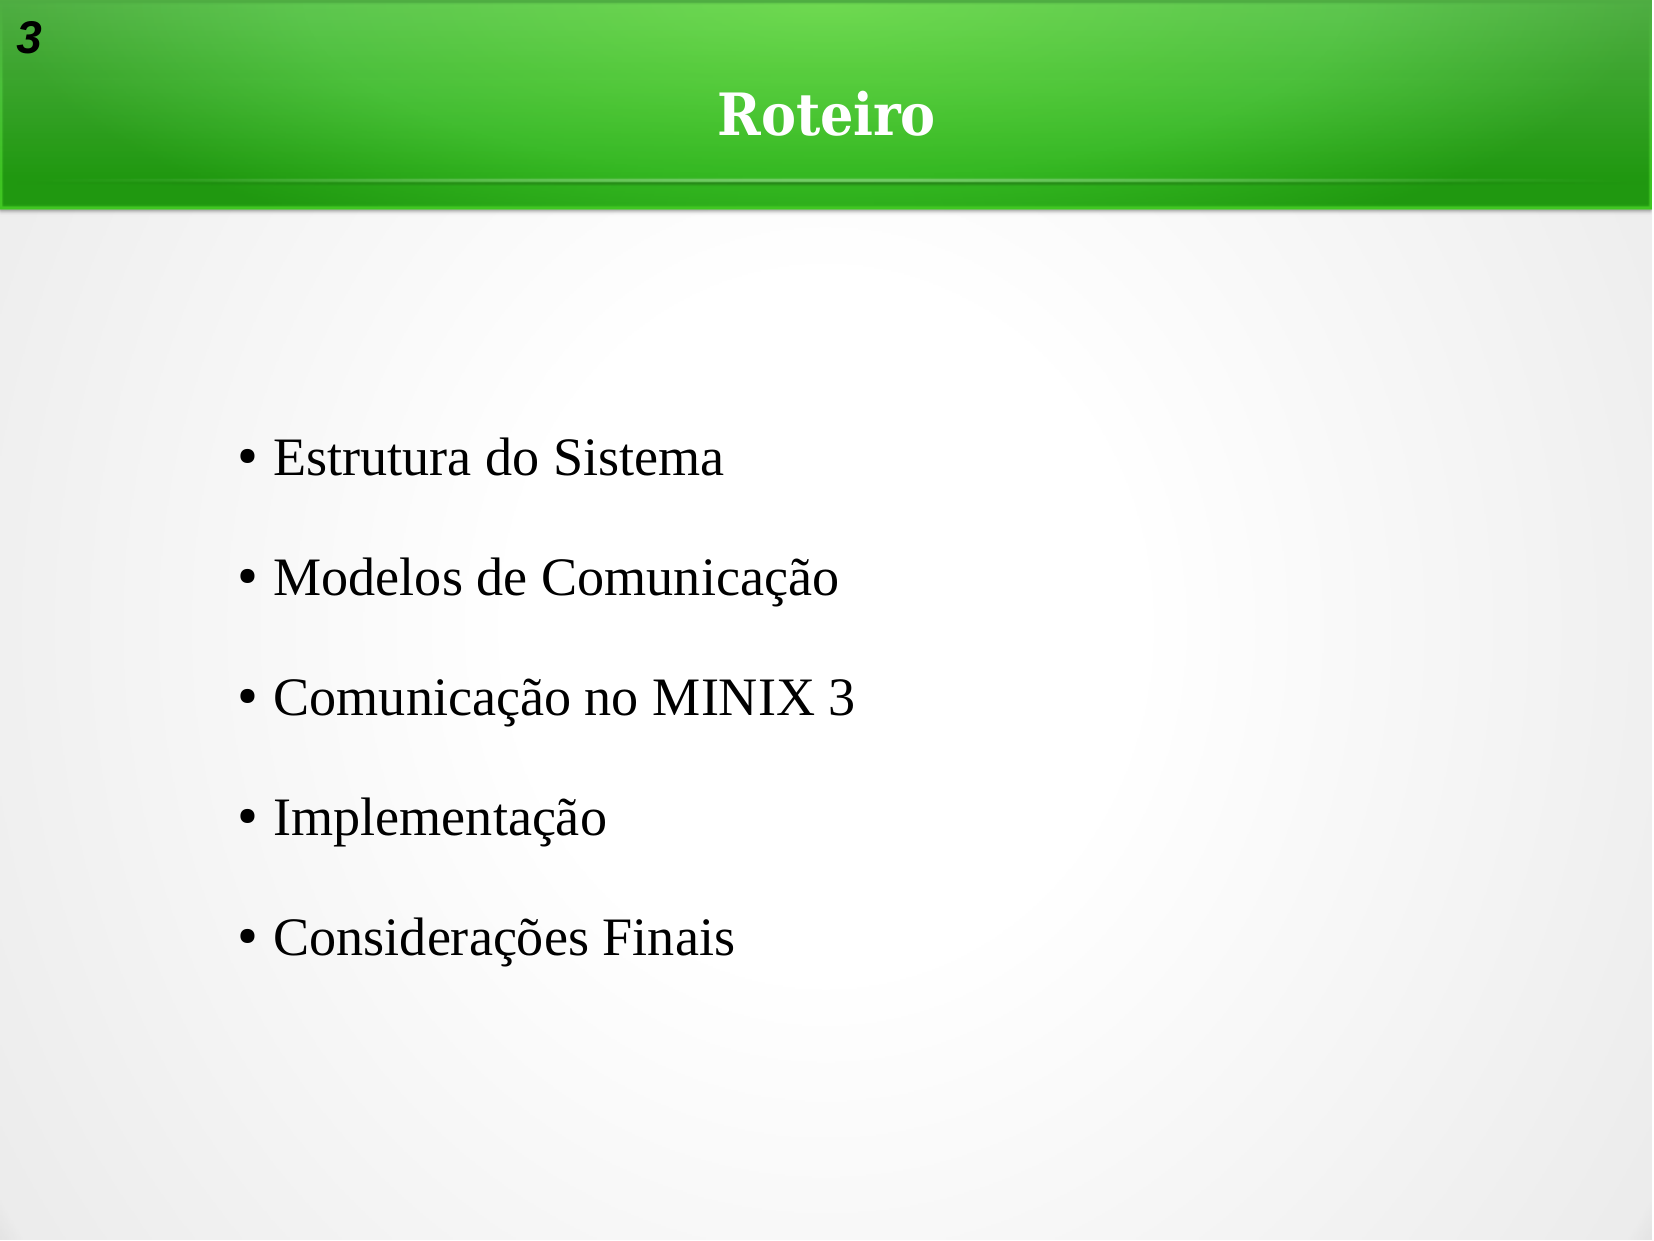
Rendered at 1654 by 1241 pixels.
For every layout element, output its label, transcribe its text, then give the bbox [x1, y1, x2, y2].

title Roteiro [82, 49, 1571, 181]
text_box Estrutura do Sistema Modelos de Comunicação Comunicação no MINIX 3 Implementação Considerações Finais [223, 420, 872, 976]
